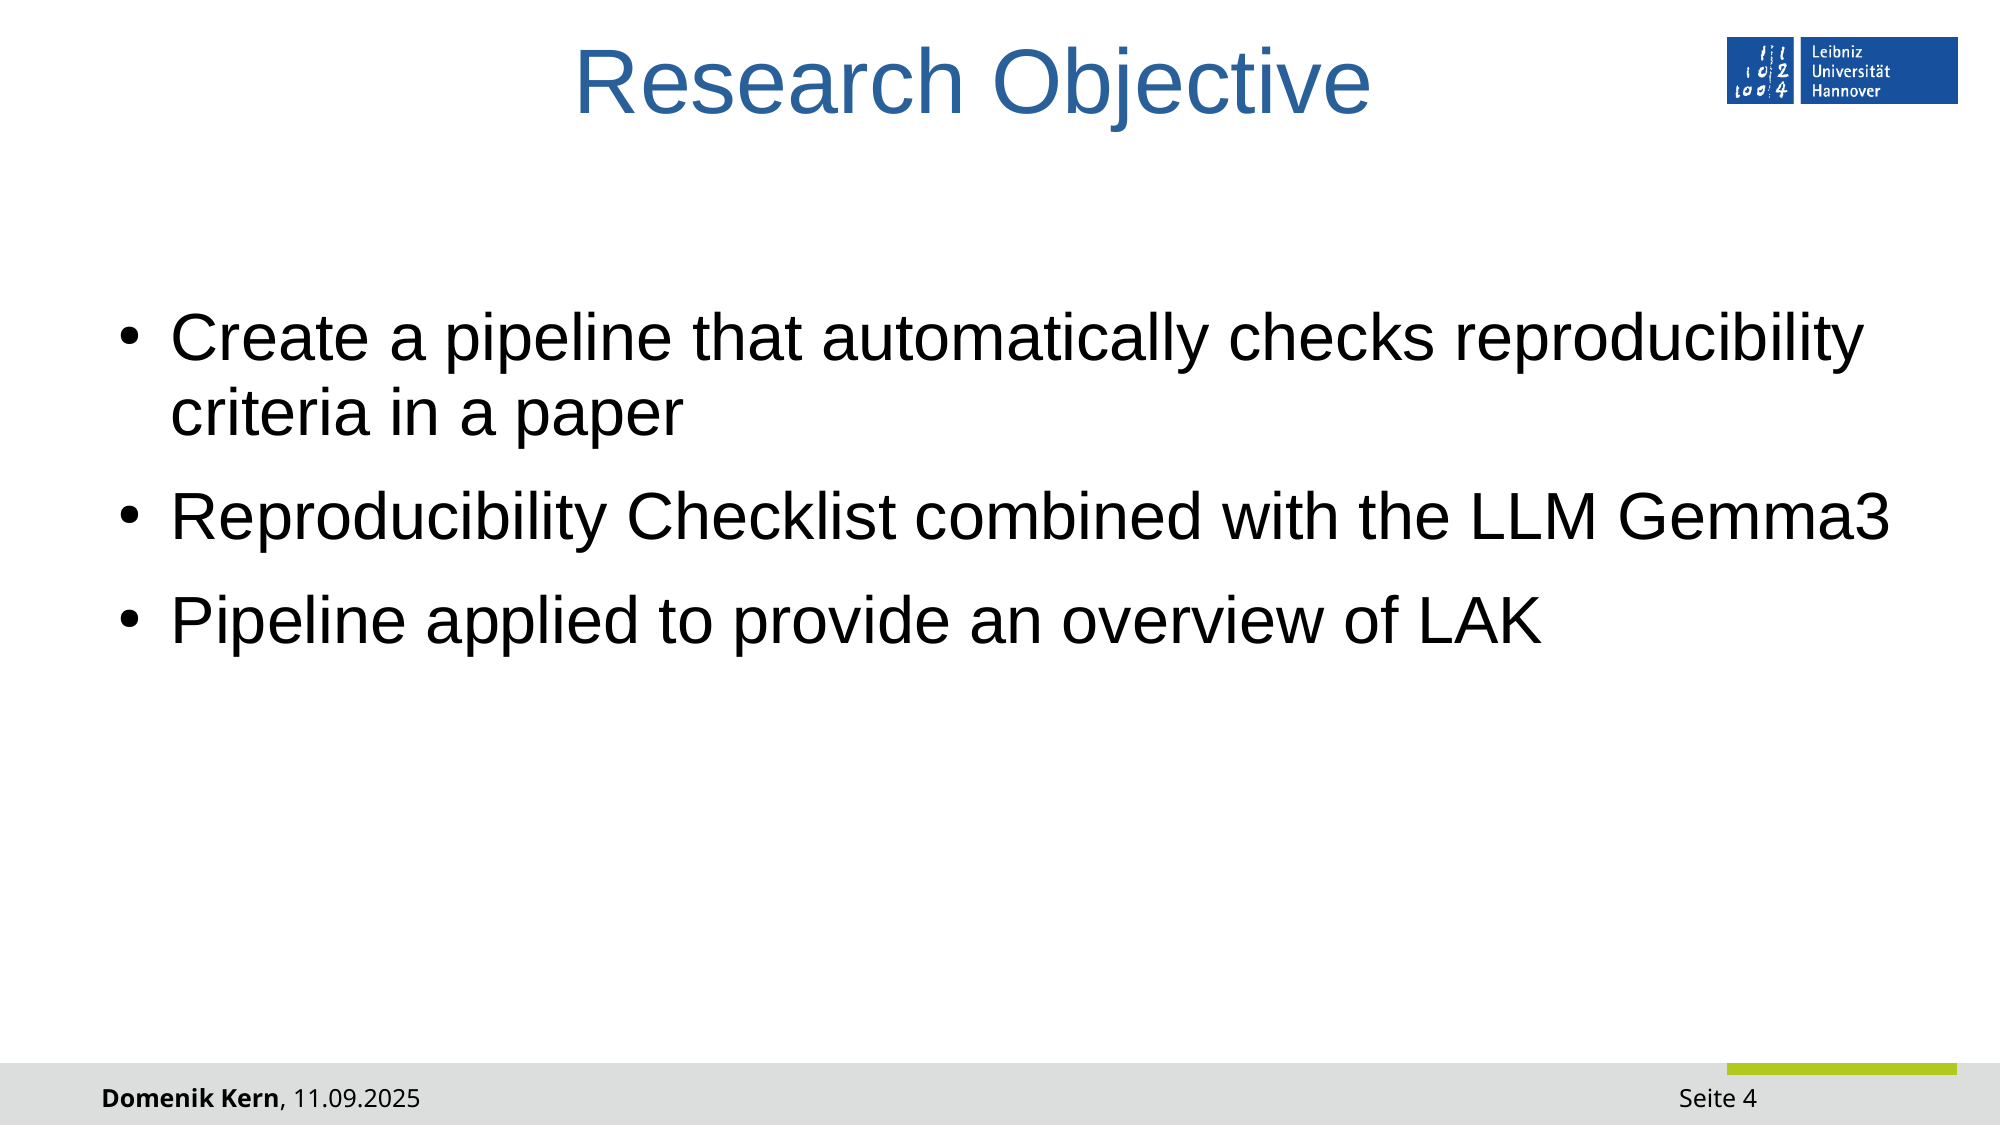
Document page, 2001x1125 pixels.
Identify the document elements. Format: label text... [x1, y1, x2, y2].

picture [1863, 37, 1958, 104]
list Create a pipeline that automatically checks reproducibility criteria in a paper Reproducibility Checklist combined with the LLM Gemma3 Pipeline applied to provide an overview of LAK [99, 299, 1900, 991]
title Research Objective [86, 6, 1863, 157]
